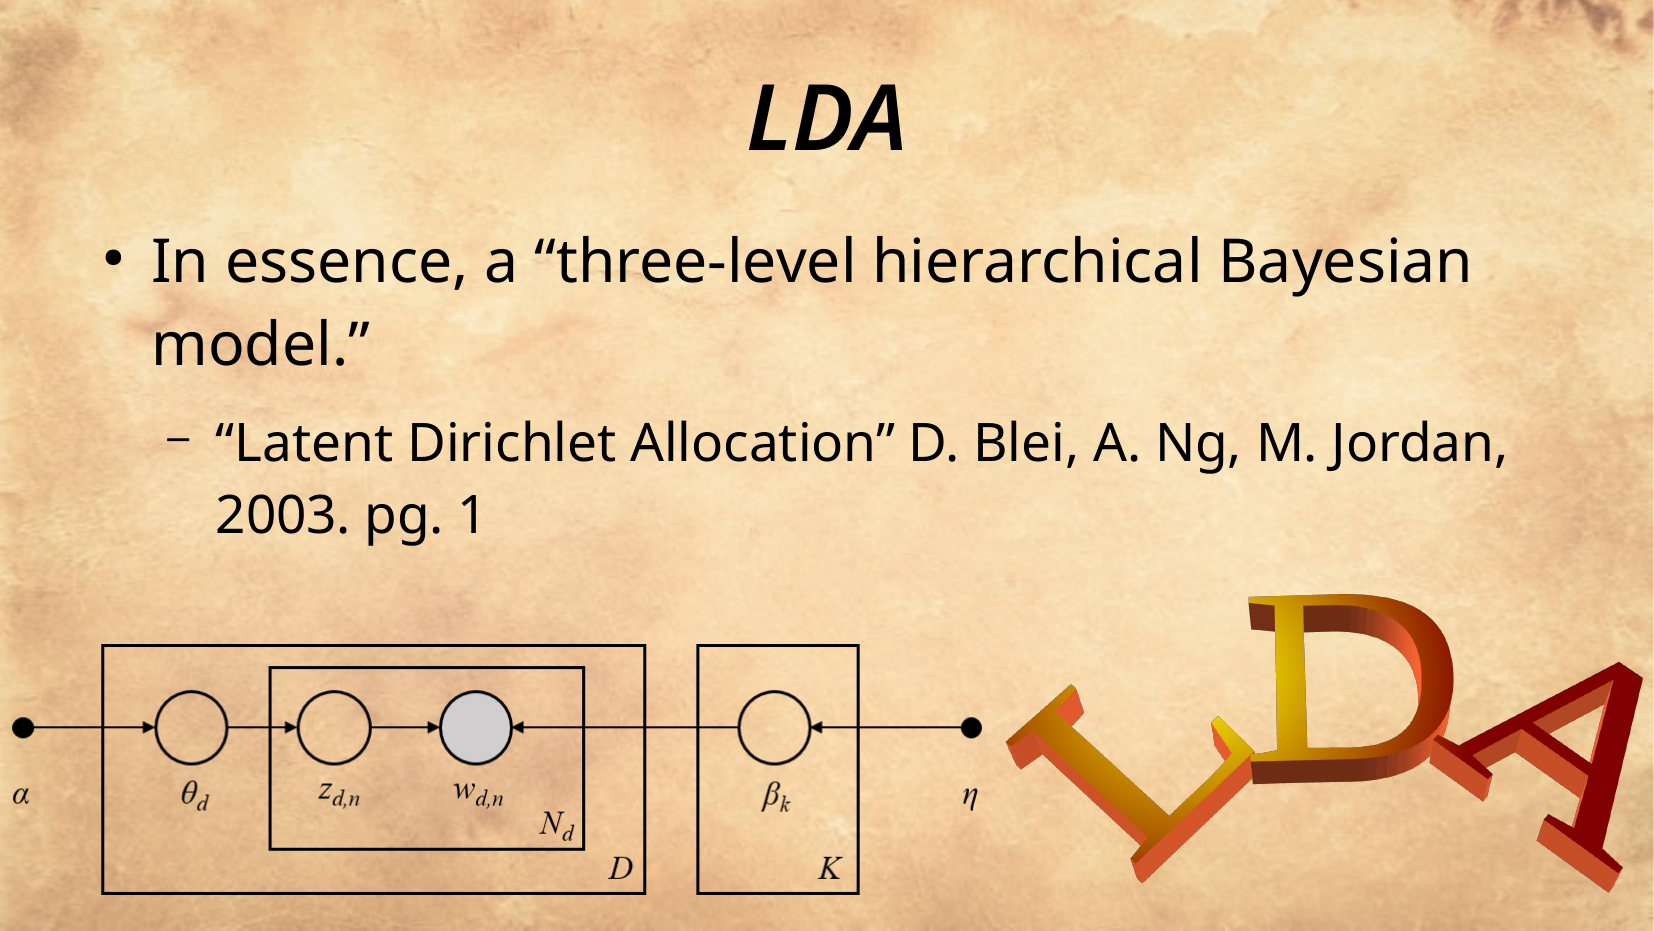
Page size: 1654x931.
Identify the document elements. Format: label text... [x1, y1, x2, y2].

title LDA [82, 37, 1571, 193]
picture [0, 0, 1654, 931]
list In essence, a “three-level hierarchical Bayesian model.” “Latent Dirichlet Allocation” D. Blei, A. Ng, M. Jordan, 2003. pg. 1 [86, 217, 1576, 758]
